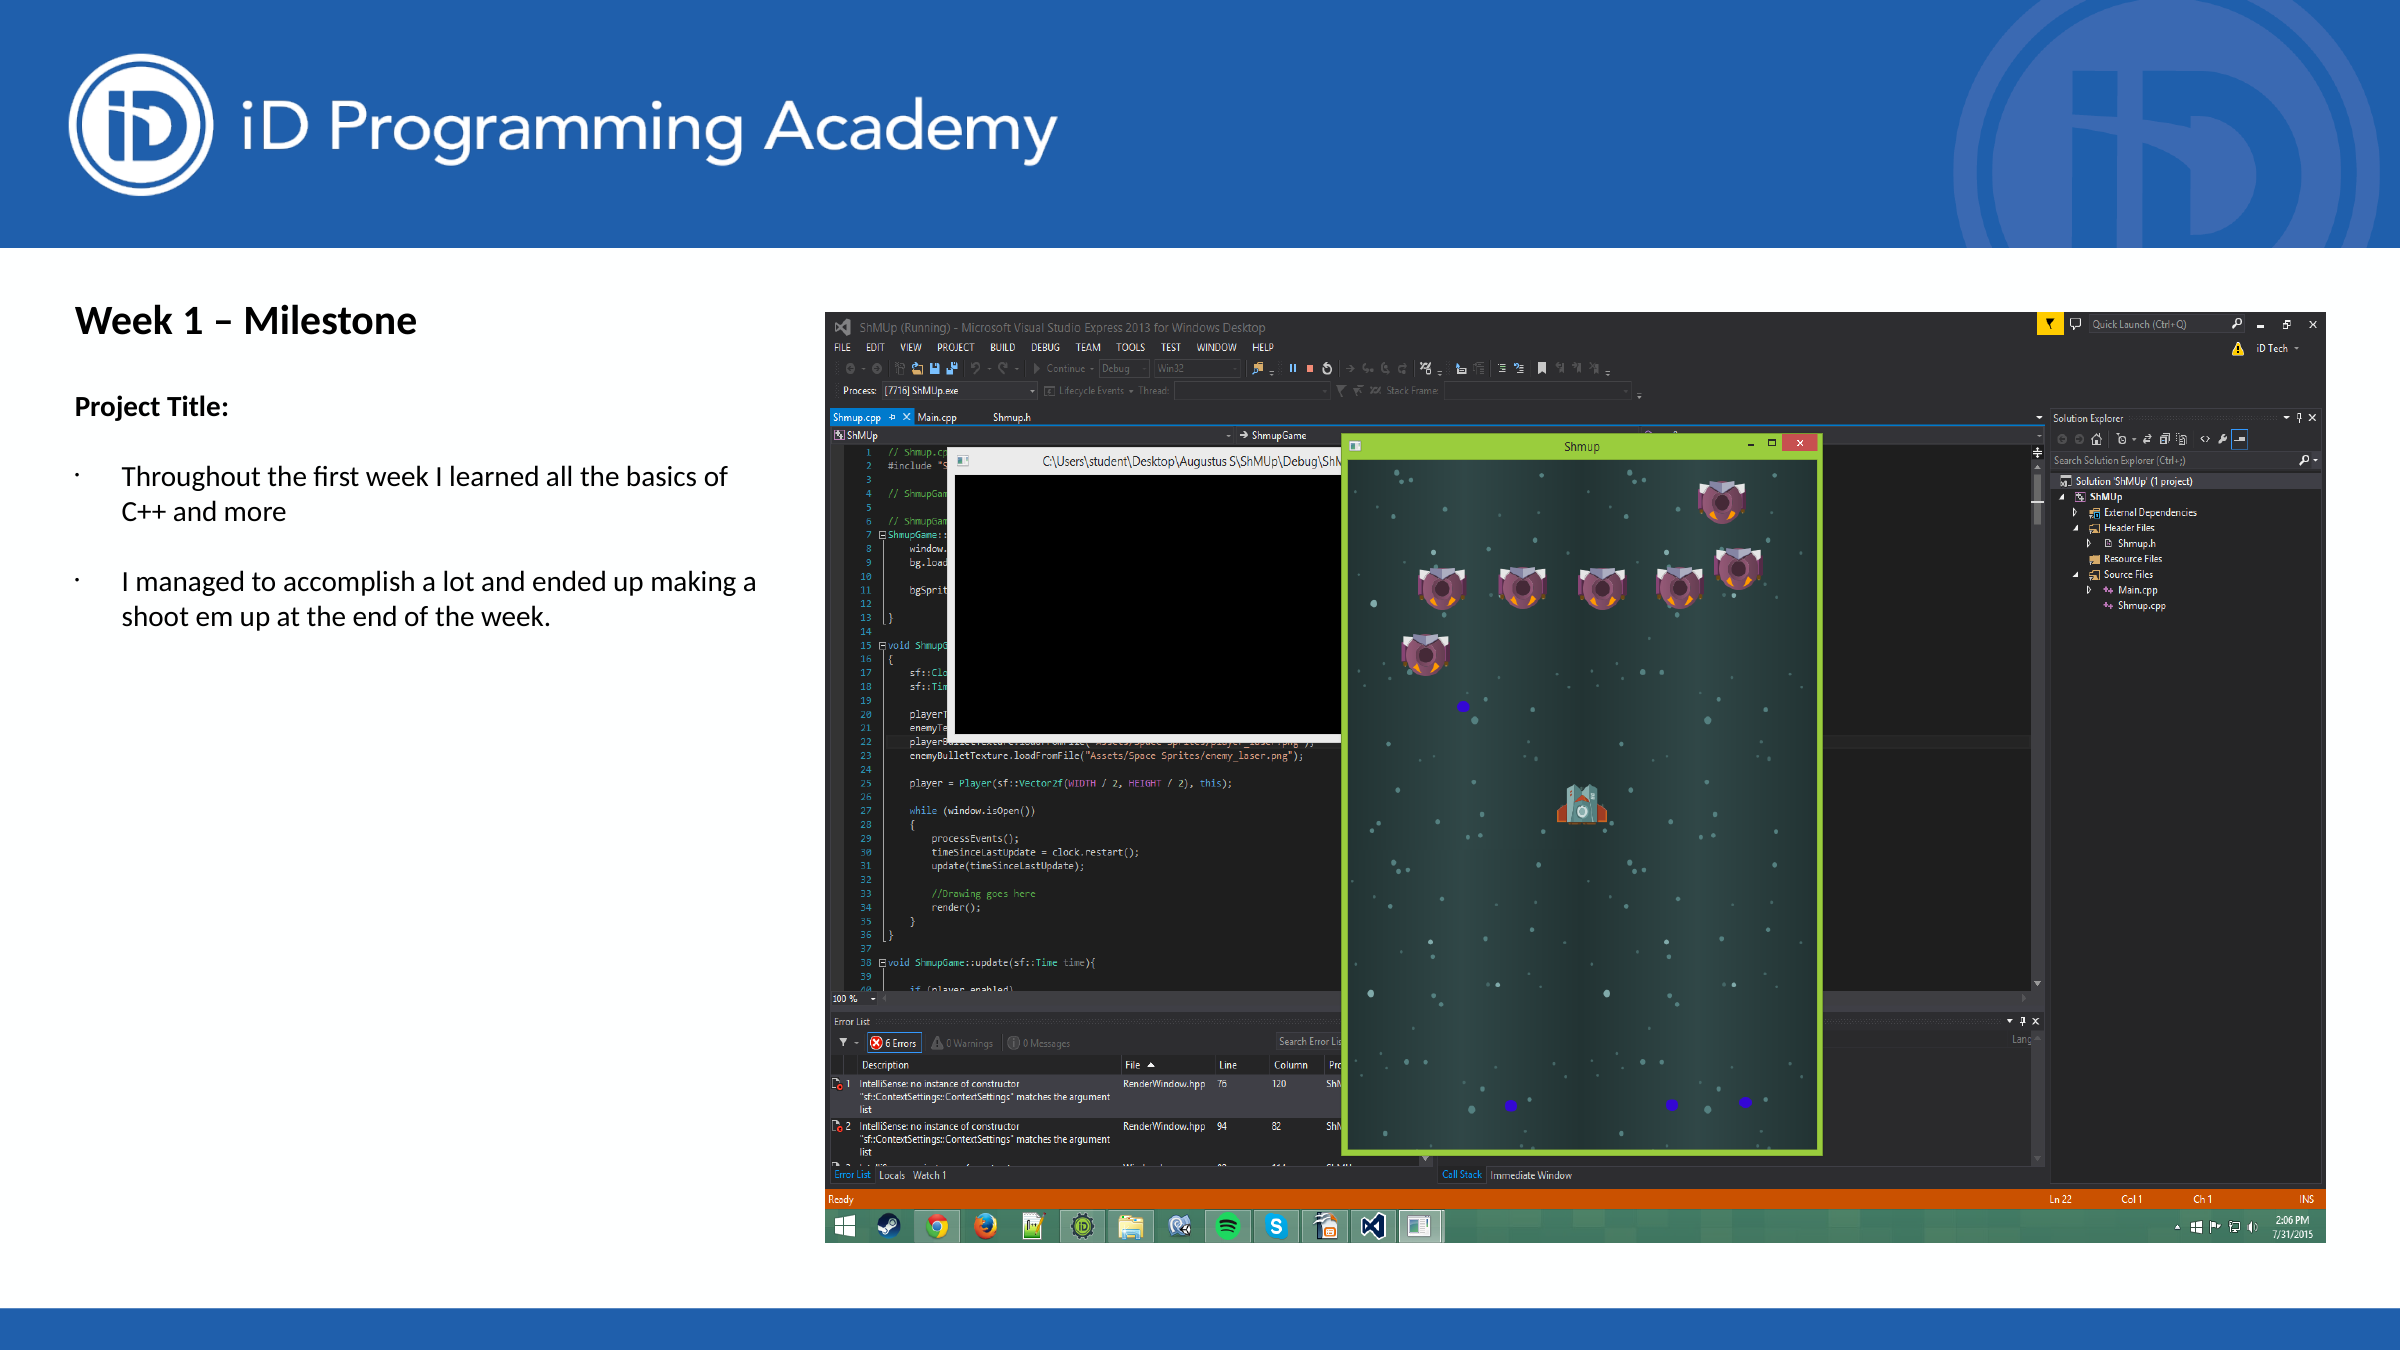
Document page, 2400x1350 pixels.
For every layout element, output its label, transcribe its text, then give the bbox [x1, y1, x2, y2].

text_box Week 1 – Milestone Project Title: Throughout the first week I learned all the basics of C++ and more I managed to accomplish a lot and ended up making a shoot em up at the end of the week. [60, 285, 780, 675]
picture [0, 0, 2400, 1350]
